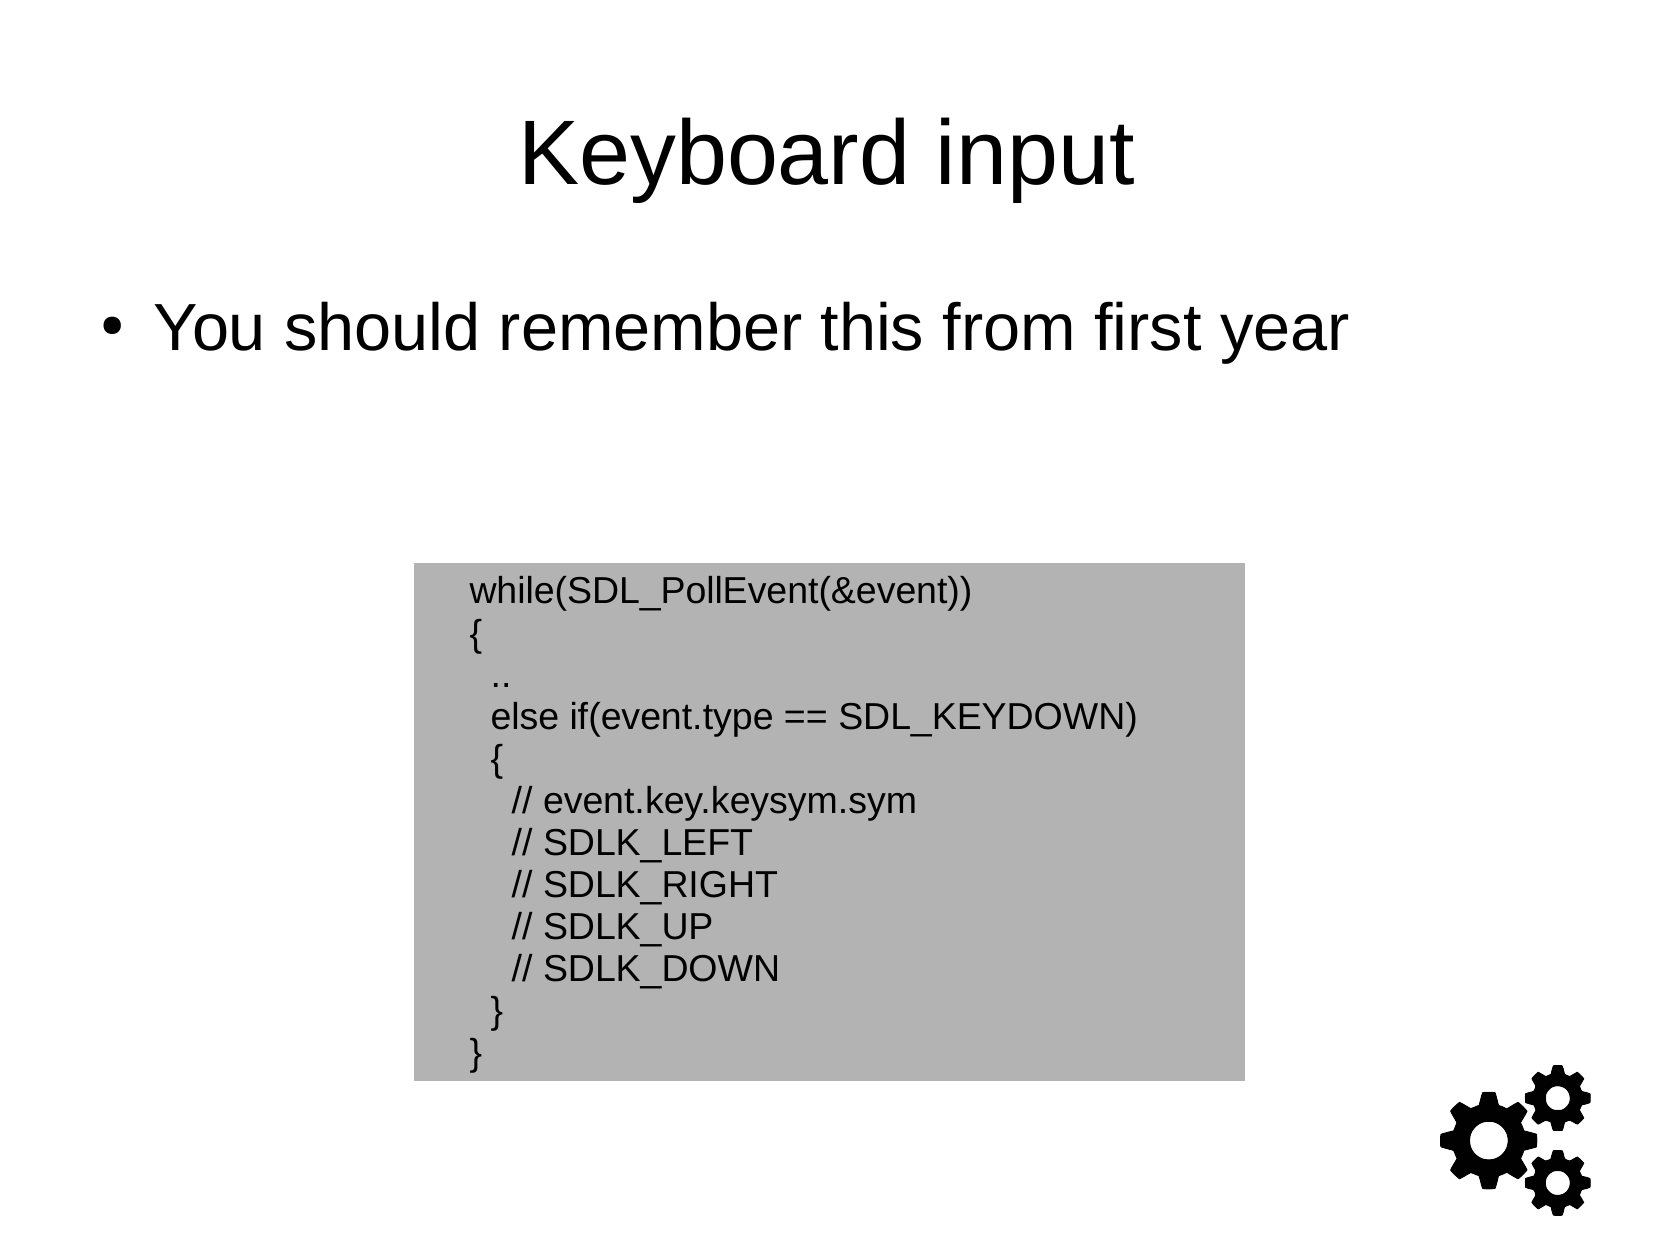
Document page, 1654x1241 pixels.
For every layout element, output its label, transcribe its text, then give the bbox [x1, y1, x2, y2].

list You should remember this from first year [82, 290, 1571, 1010]
title Keyboard input [82, 49, 1571, 257]
table_header while(SDL_PollEvent(&event)) { .. else if(event.type == SDL_KEYDOWN) { // event.key.keysym.sym // SDLK_LEFT // SDLK_RIGHT // SDLK_UP // SDLK_DOWN } } [414, 563, 1245, 1081]
picture [1440, 1065, 1591, 1216]
